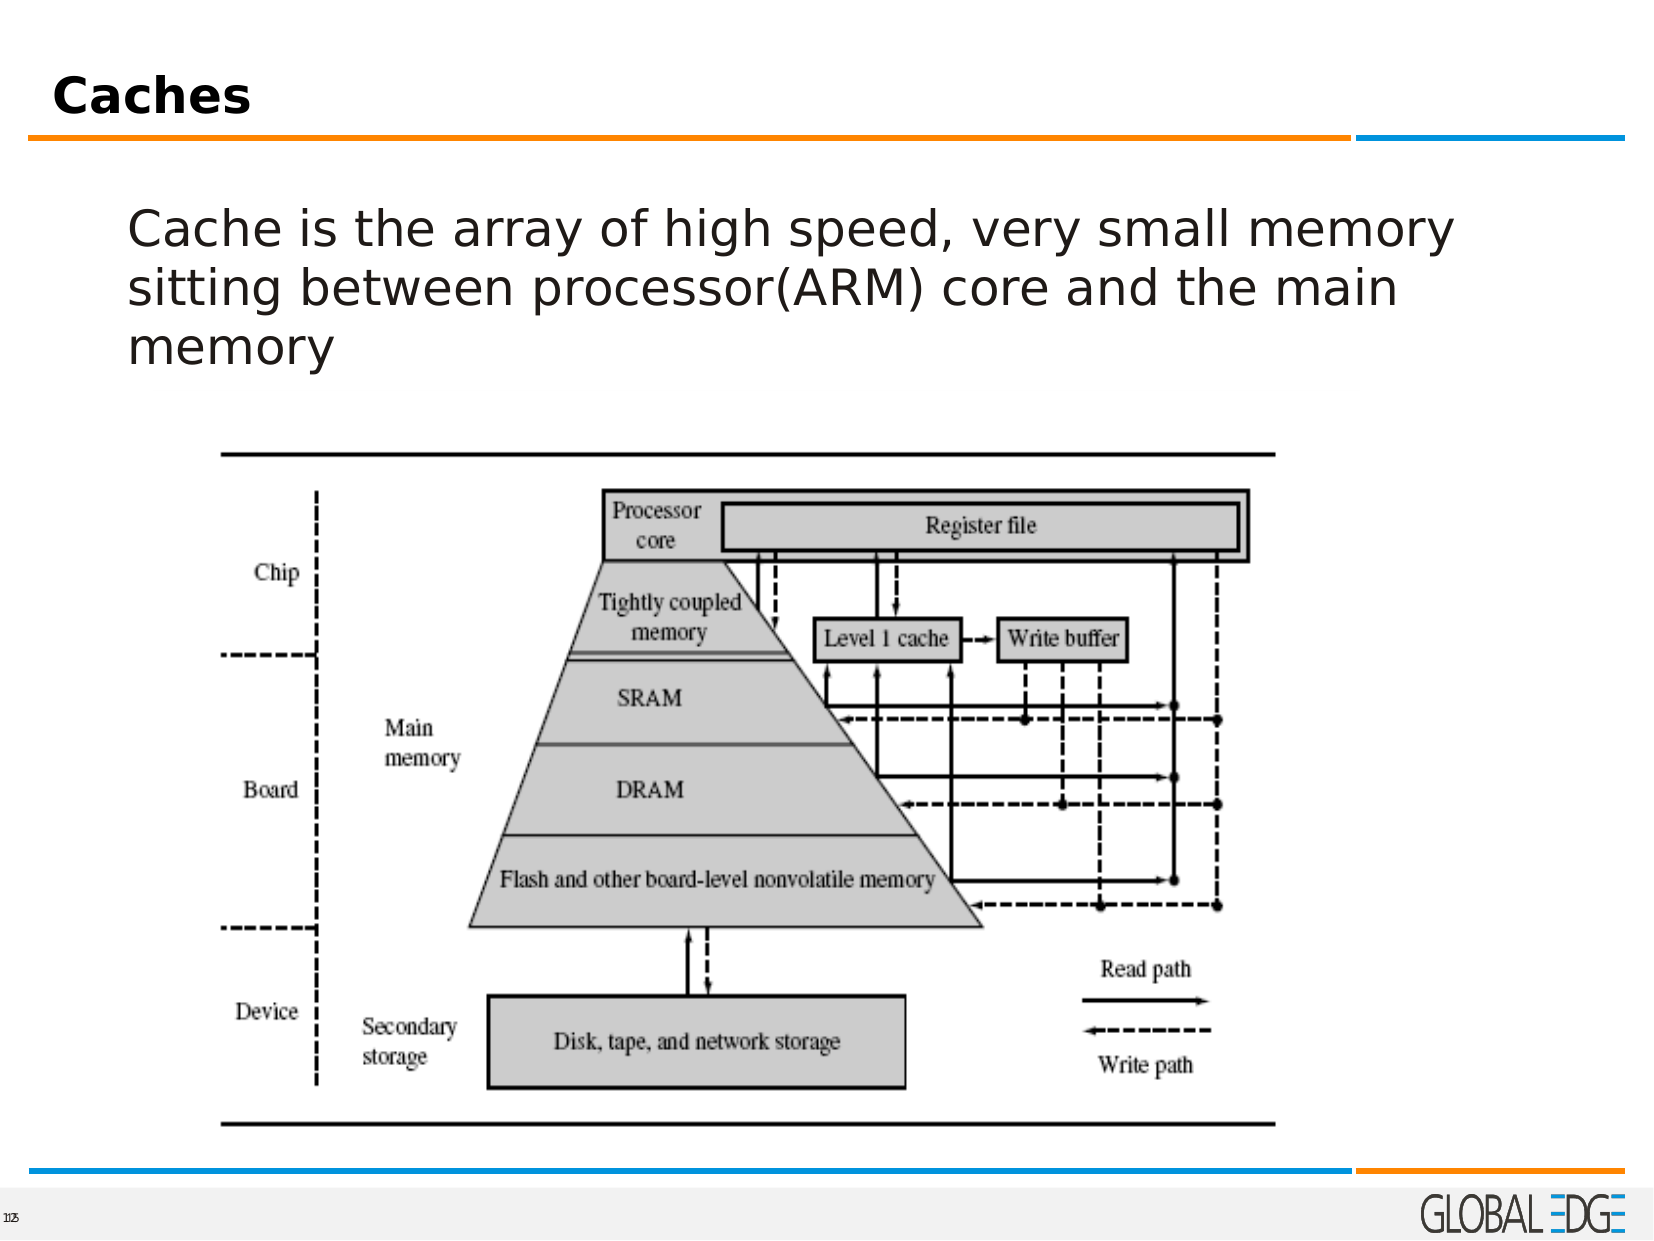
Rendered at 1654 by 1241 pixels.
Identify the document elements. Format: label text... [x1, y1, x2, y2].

text_box Caches [52, 66, 253, 126]
text_box Cache is the array of high speed, very small memory [127, 200, 1473, 260]
picture [153, 389, 1360, 1146]
picture [1421, 1194, 1625, 1233]
text_box memory [127, 318, 337, 377]
text_box 12 [2, 1210, 18, 1226]
text_box sitting between processor(ARM) core and the main [127, 259, 1416, 318]
